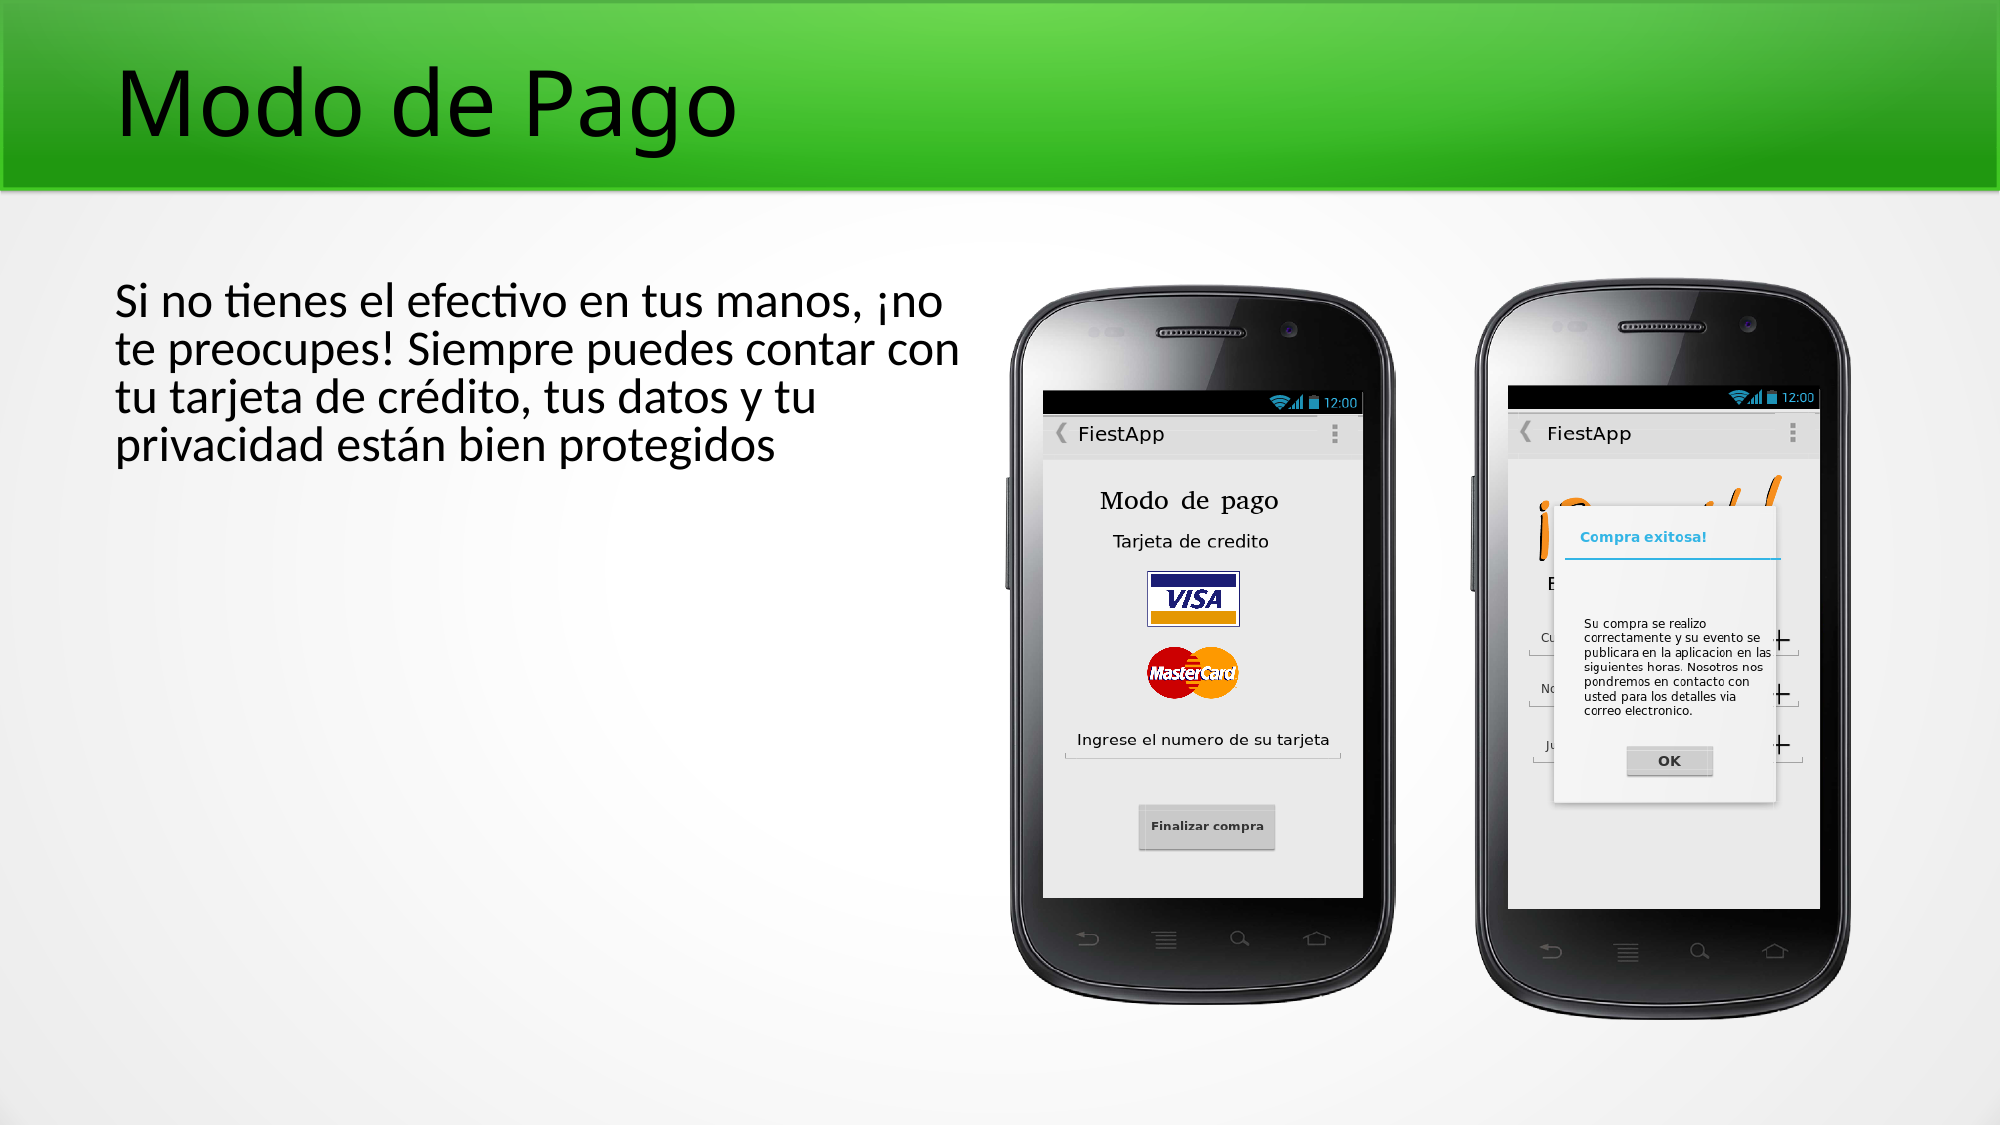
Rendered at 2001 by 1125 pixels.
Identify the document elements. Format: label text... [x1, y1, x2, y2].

picture [1470, 277, 1851, 1021]
list Si no tienes el efectivo en tus manos, ¡no te preocupes! Siempre puedes contar con tu tarjeta de crédito, tus datos y tu privacidad están bien protegidos [99, 271, 979, 583]
picture [1005, 284, 1396, 1006]
title Modo de Pago [99, 42, 1900, 172]
